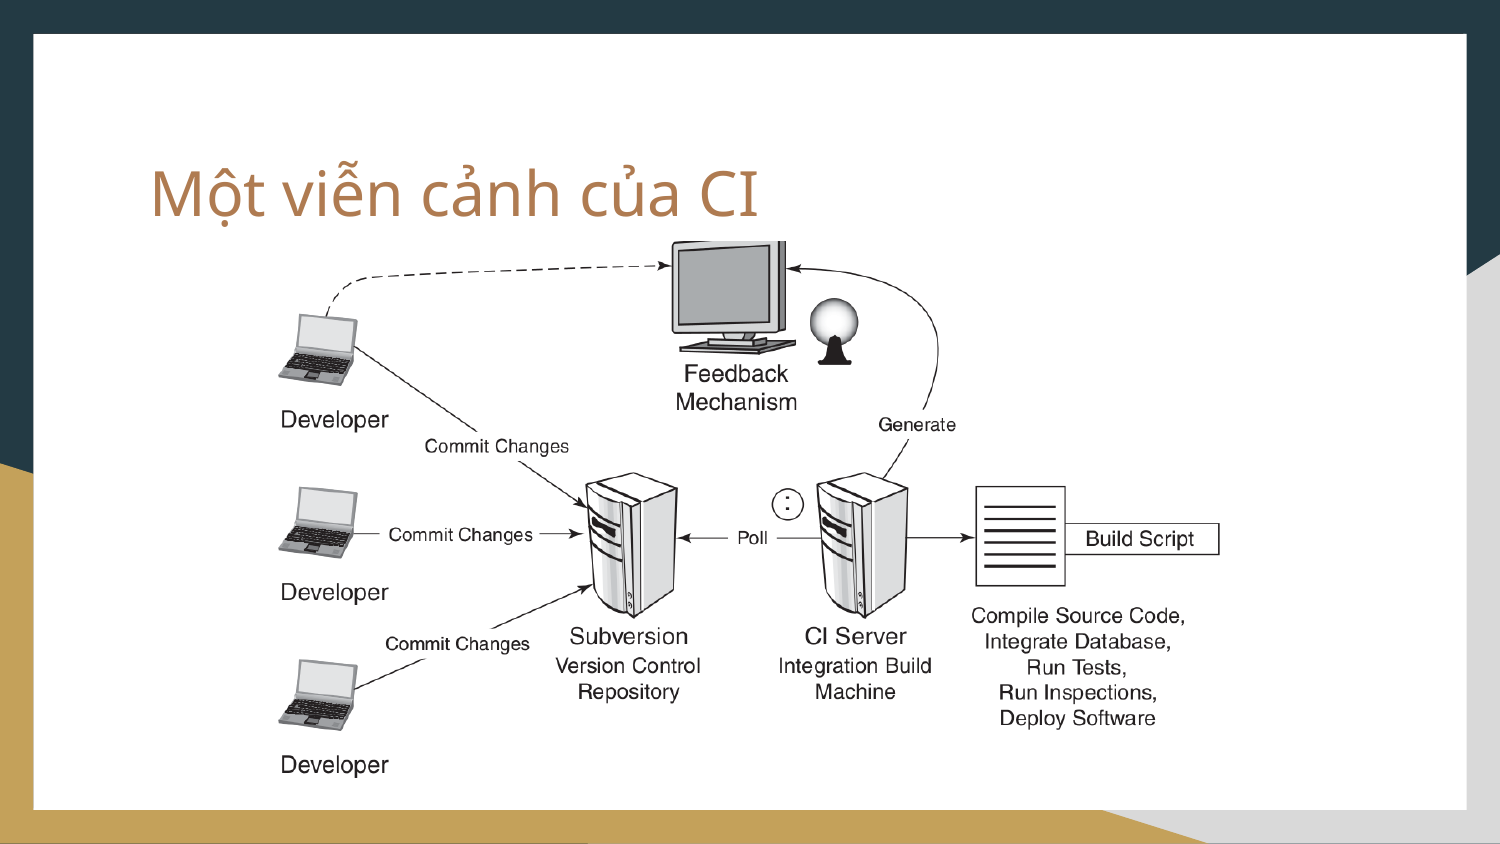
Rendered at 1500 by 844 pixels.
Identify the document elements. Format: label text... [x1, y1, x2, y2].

title Một viễn cảnh của CI [134, 138, 1366, 250]
picture [227, 241, 1273, 785]
